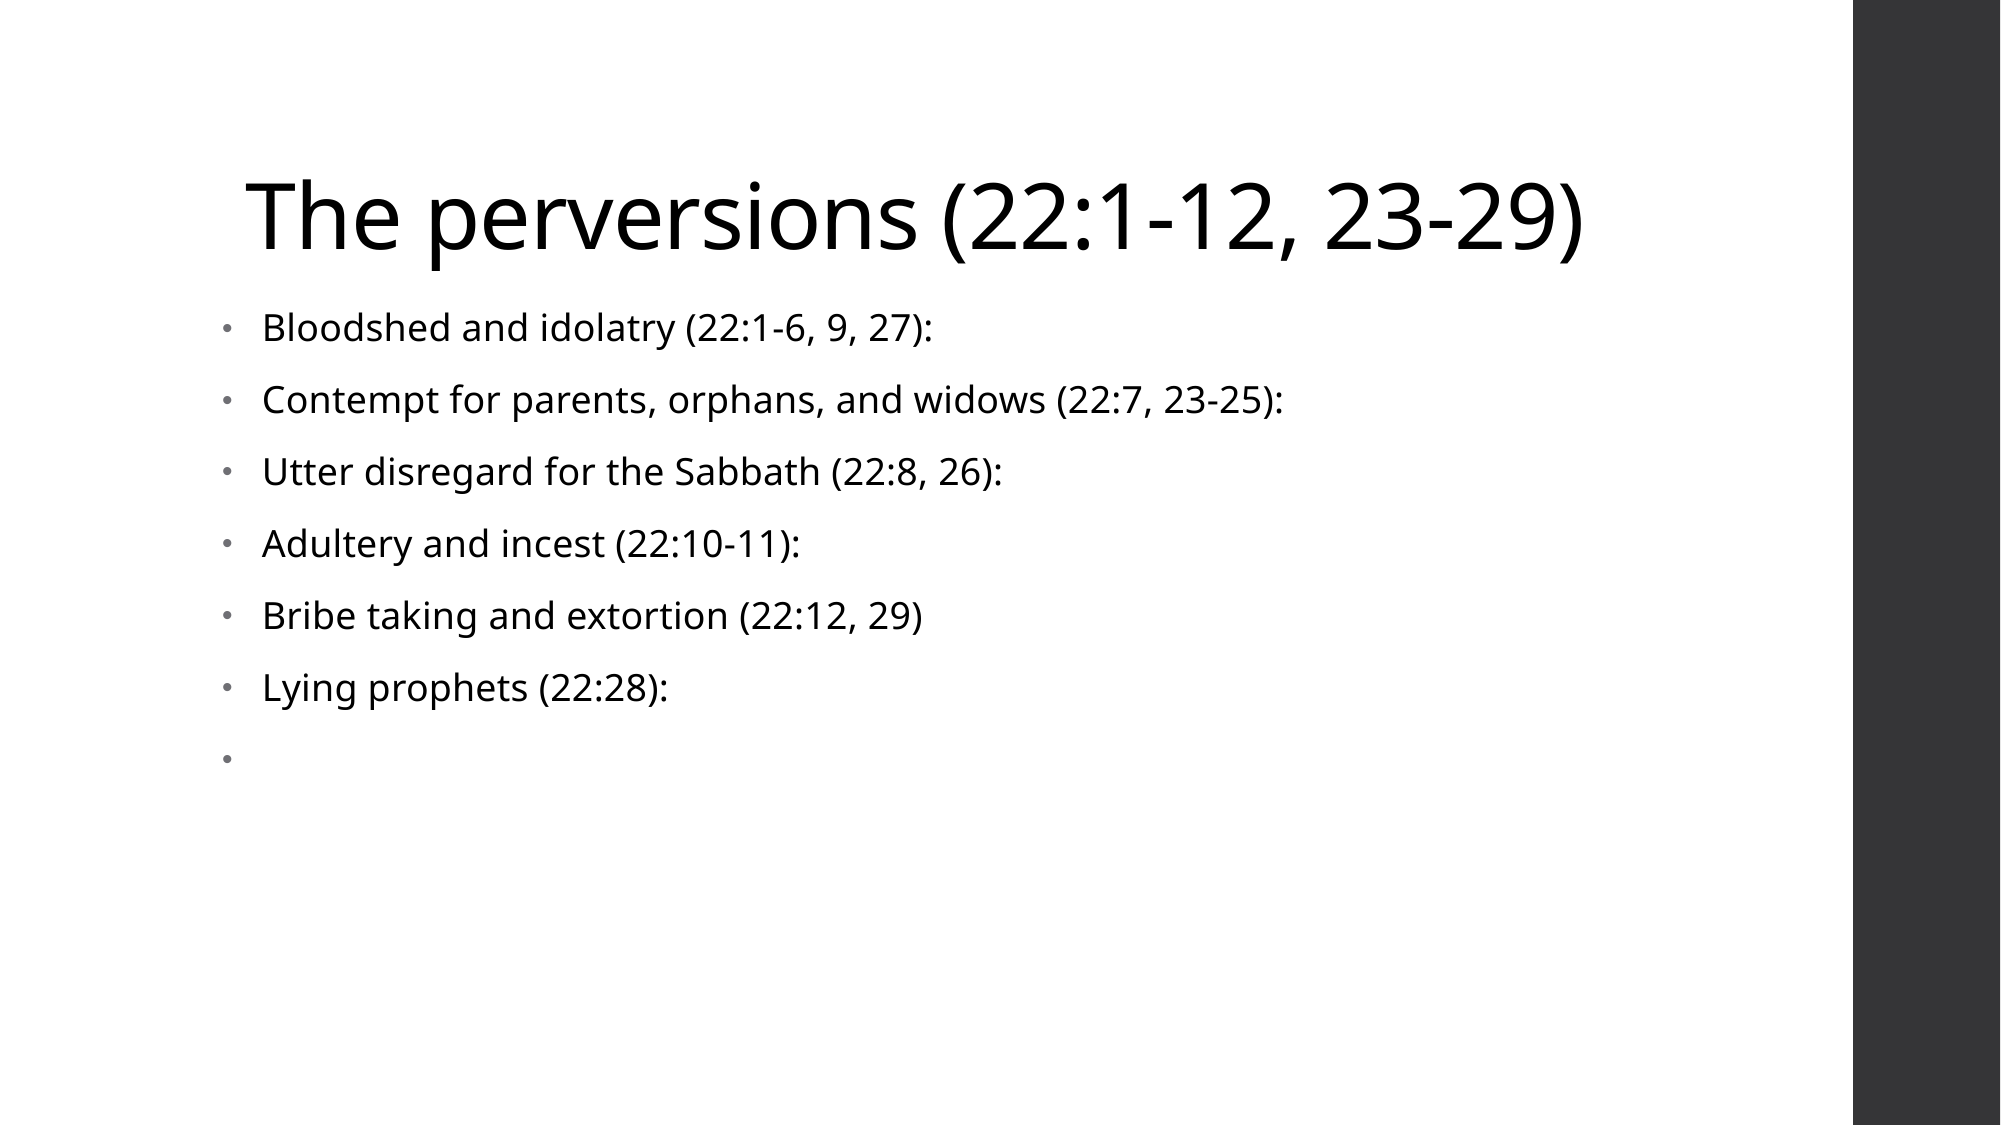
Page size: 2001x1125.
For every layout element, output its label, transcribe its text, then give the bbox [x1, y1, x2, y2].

list Bloodshed and idolatry (22:1-6, 9, 27): Contempt for parents, orphans, and widows (22:7, 23-25): Utter disregard for the Sabbath (22:8, 26): Adultery and incest (22:10-11): Bribe taking and extortion (22:12, 29) Lying prophets (22:28): [206, 299, 1617, 1014]
title The perversions (22:1-12, 23-29) [206, 60, 1797, 278]
